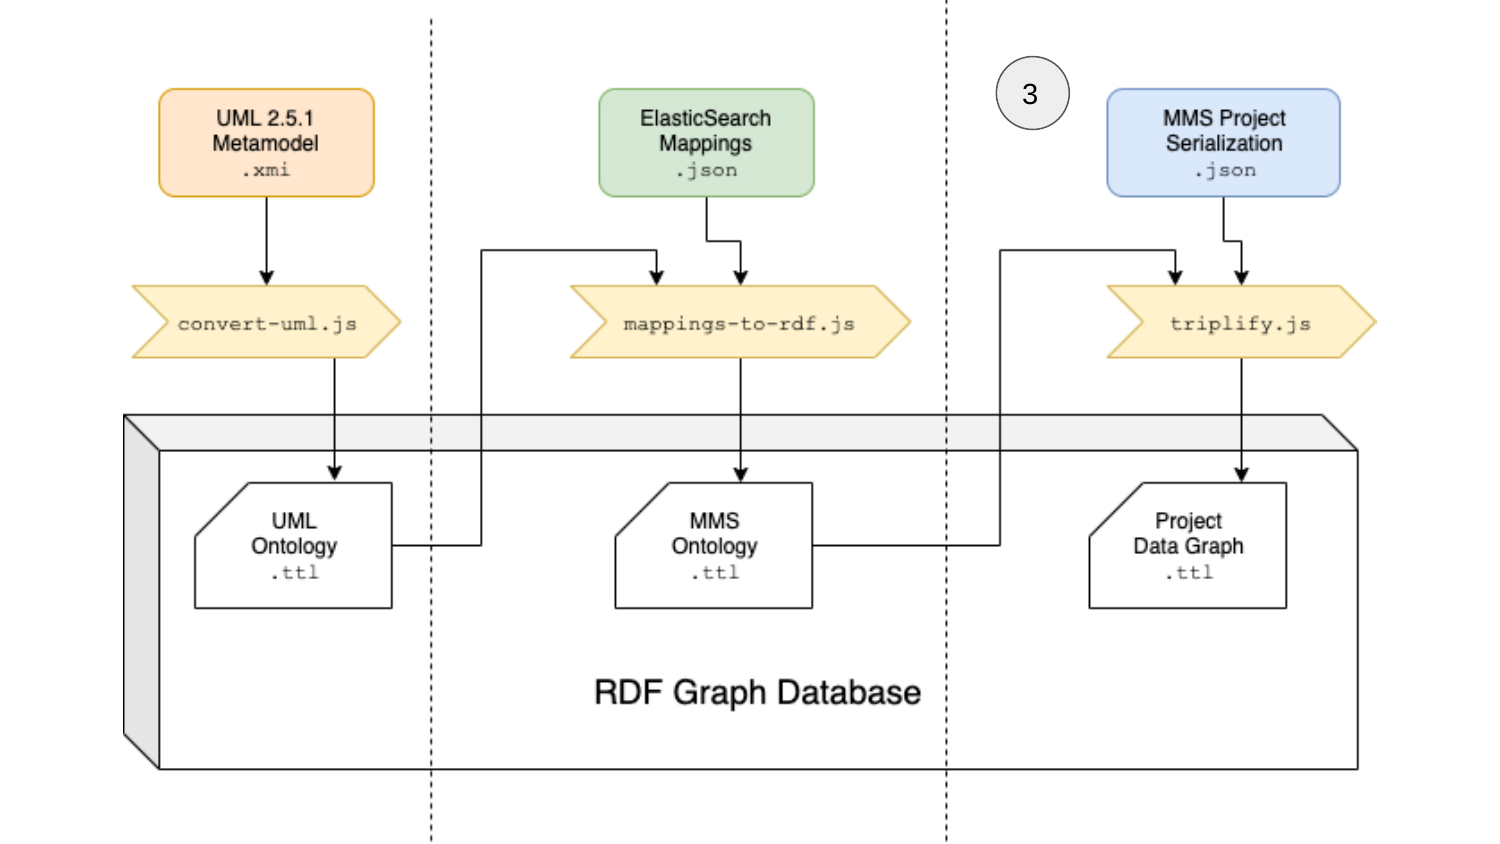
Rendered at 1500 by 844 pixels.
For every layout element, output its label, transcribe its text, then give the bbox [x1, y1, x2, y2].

picture [123, 0, 1377, 844]
text_box 3 [996, 56, 1070, 130]
